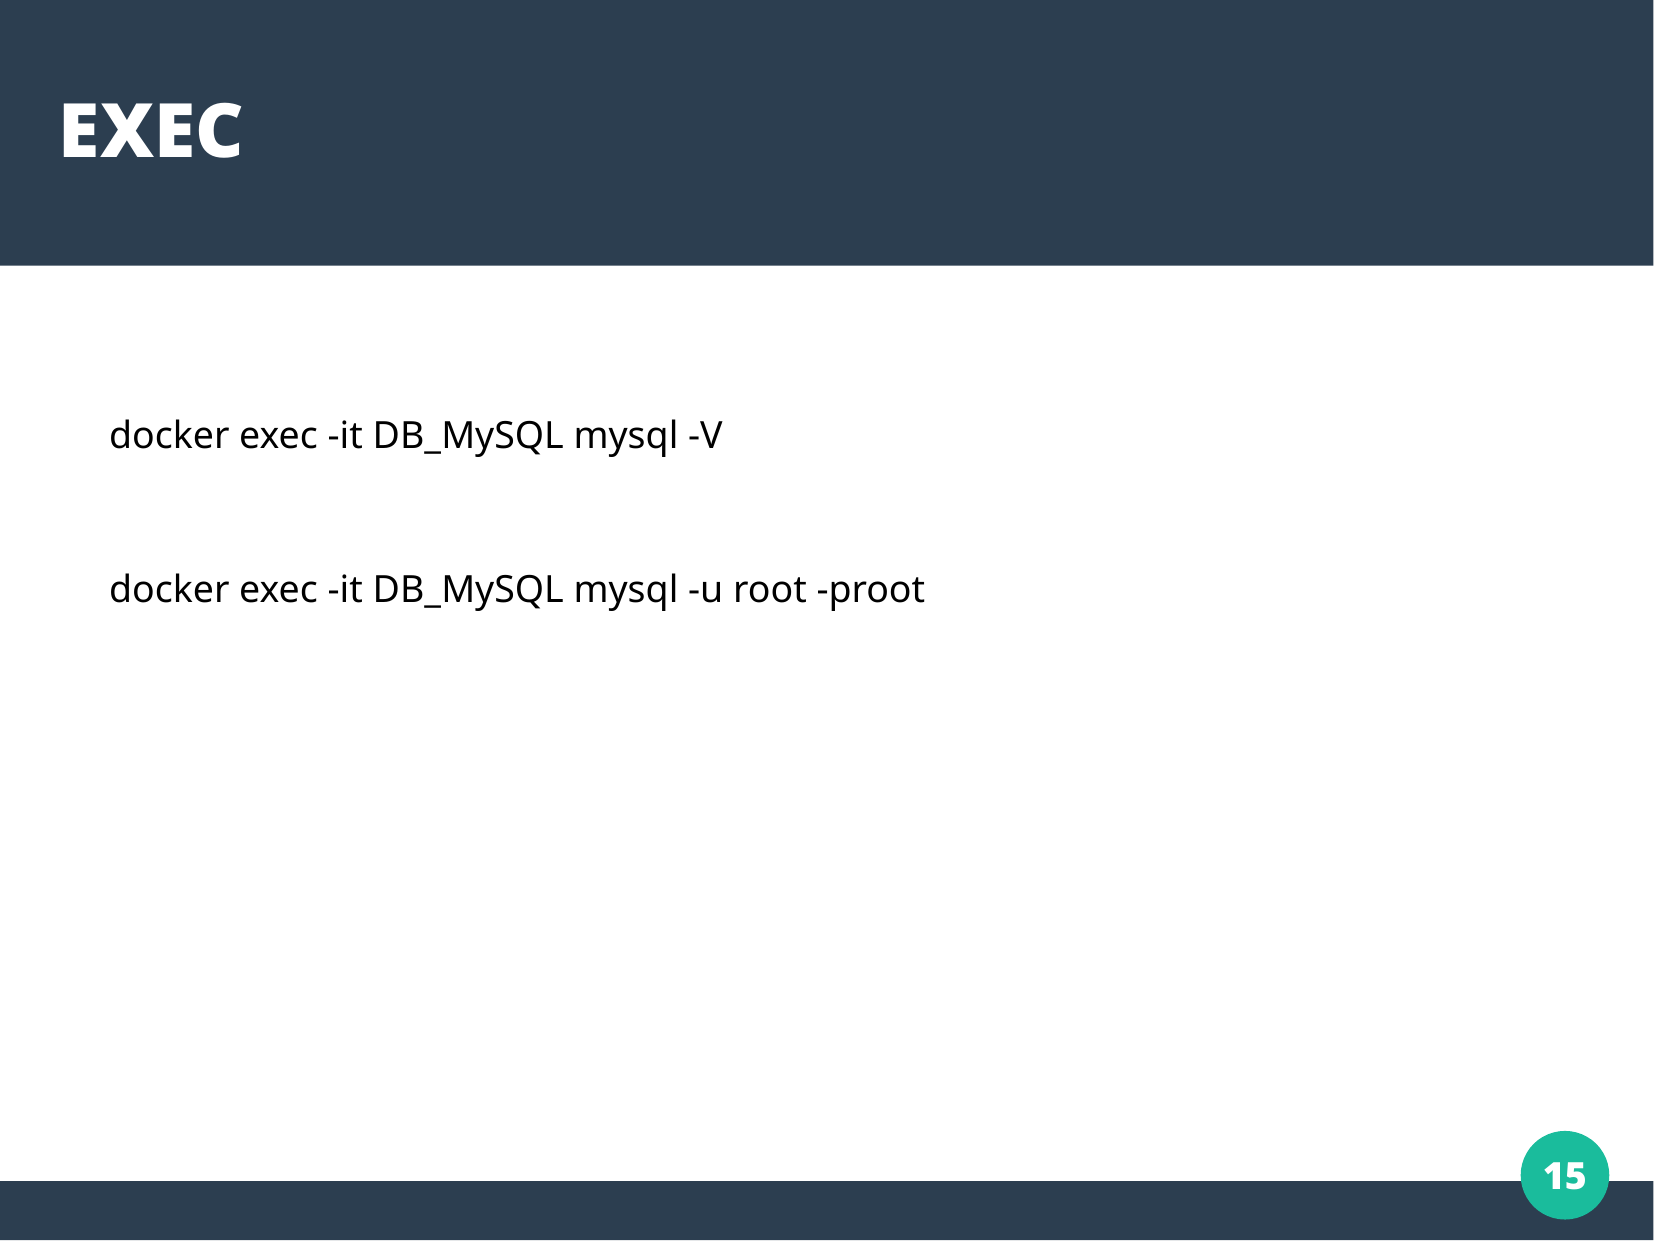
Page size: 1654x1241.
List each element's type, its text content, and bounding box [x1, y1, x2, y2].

text_box docker exec -it DB_MySQL mysql -u root -proot [94, 555, 1000, 614]
title EXEC [59, 49, 1595, 207]
text_box docker exec -it DB_MySQL mysql -V [94, 401, 1000, 460]
